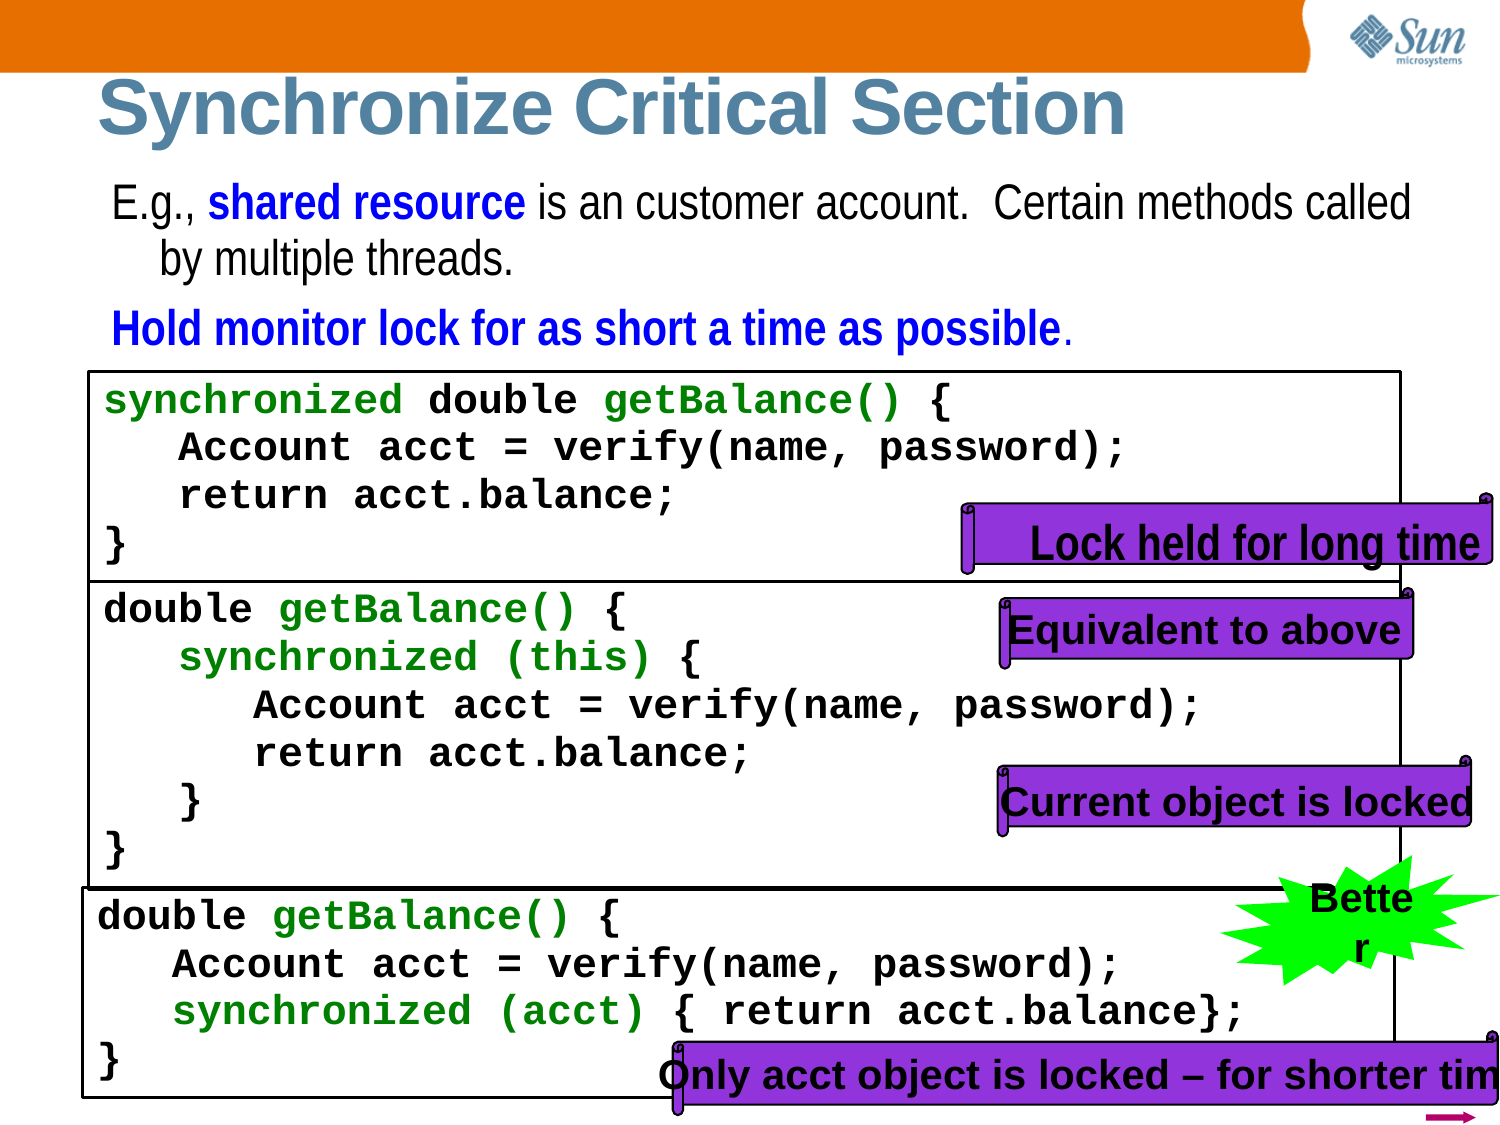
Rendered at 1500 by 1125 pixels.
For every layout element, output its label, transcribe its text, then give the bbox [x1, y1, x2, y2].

text_box Equivalent to above [986, 595, 1423, 662]
list E.g., shared resource is an customer account. Certain methods called by multiple threads. Hold monitor lock for as short a time as possible. [91, 176, 1463, 361]
text_box [1425, 1111, 1476, 1124]
text_box [998, 755, 1472, 768]
text_box [1480, 493, 1493, 503]
text_box [961, 503, 1004, 574]
text_box [1402, 588, 1414, 595]
text_box [672, 1106, 684, 1116]
text_box [1434, 874, 1500, 950]
text_box Current object is locked [975, 768, 1499, 834]
picture [0, 0, 1500, 75]
text_box Lock held for long time [1004, 503, 1500, 577]
text_box [1219, 876, 1292, 986]
title Synchronize Critical Section [97, 71, 1460, 176]
text_box [1487, 1031, 1498, 1040]
text_box double getBalance() { Account acct = verify(name, password); synchronized (acct) { return acct.balance}; } [82, 887, 1395, 1098]
text_box [1402, 855, 1413, 861]
text_box double getBalance() { synchronized (this) { Account acct = verify(name, password); return acct.balance; } } [88, 581, 1401, 886]
text_box [999, 662, 1010, 669]
text_box Only acct object is locked – for shorter time [626, 1040, 1500, 1106]
text_box synchronized double getBalance() { Account acct = verify(name, password); return acct.balance; } [88, 371, 1401, 580]
text_box Better [1290, 861, 1434, 981]
